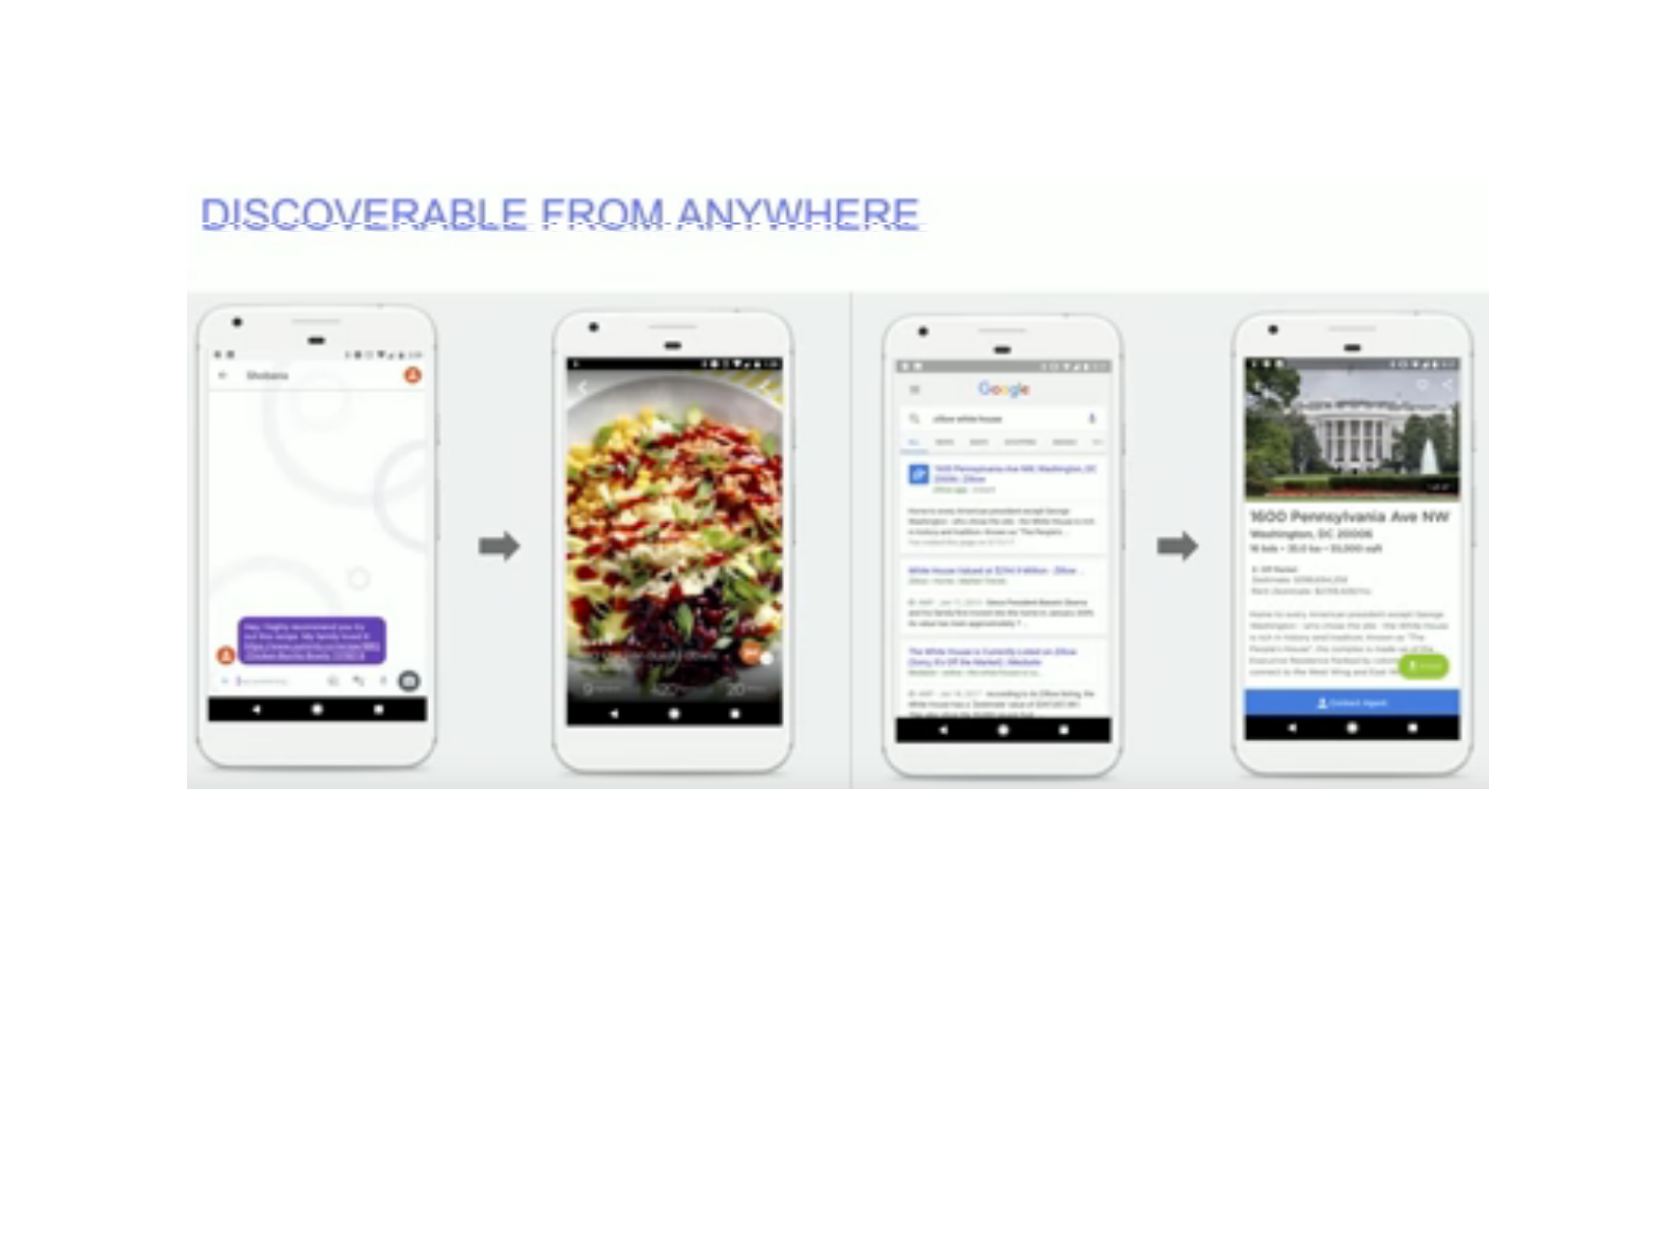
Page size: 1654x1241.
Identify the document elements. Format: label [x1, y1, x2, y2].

picture [187, 183, 1489, 789]
